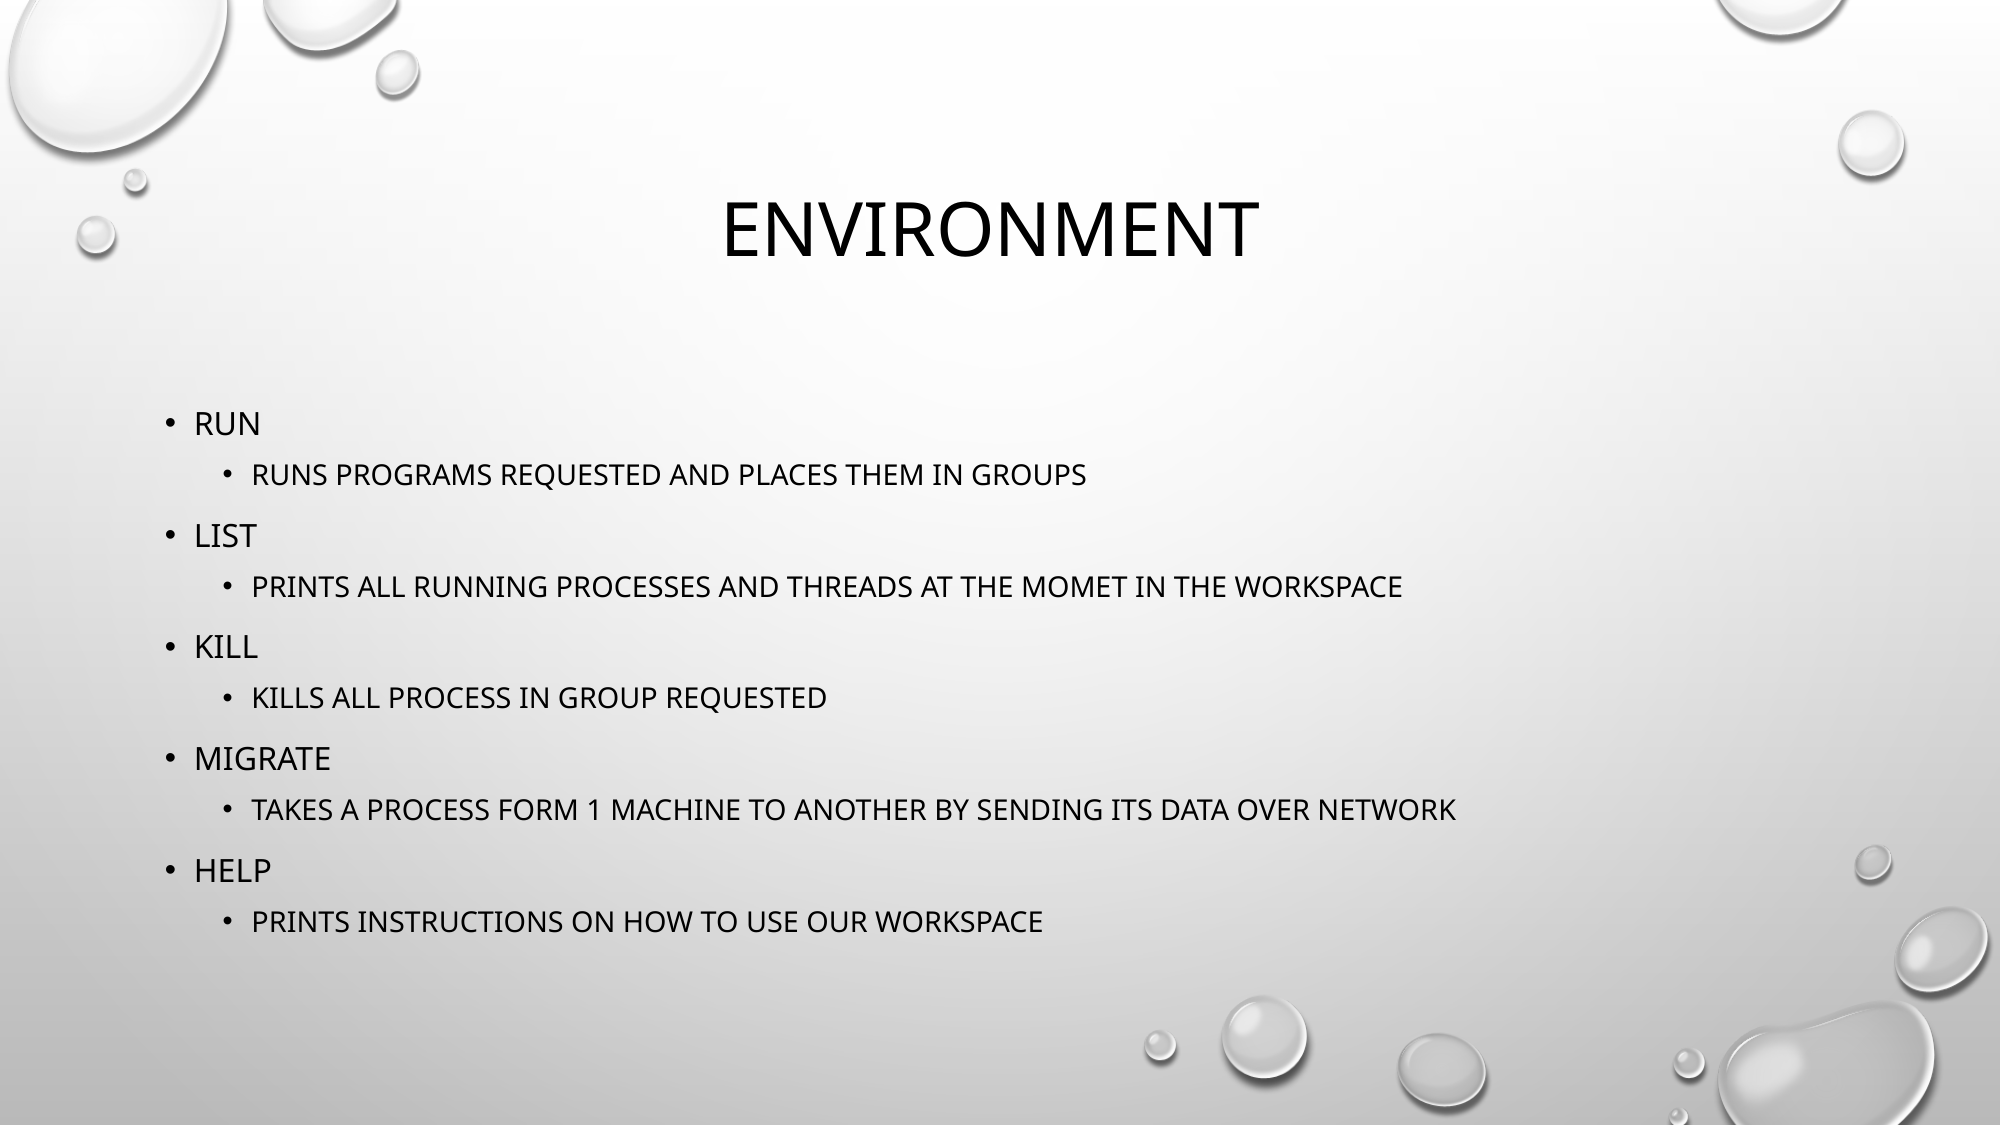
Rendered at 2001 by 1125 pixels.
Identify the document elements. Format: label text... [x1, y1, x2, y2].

title Environment [149, 101, 1851, 364]
picture [0, 0, 2000, 1125]
list Run Runs programs requested and places them in groups List Prints all running processes and threads at the momet in the Workspace Kill Kills all process in group requested Migrate Takes a process form 1 machine to another by sending its data over network Help Prints instructions on how to use our workspace [149, 388, 1850, 950]
